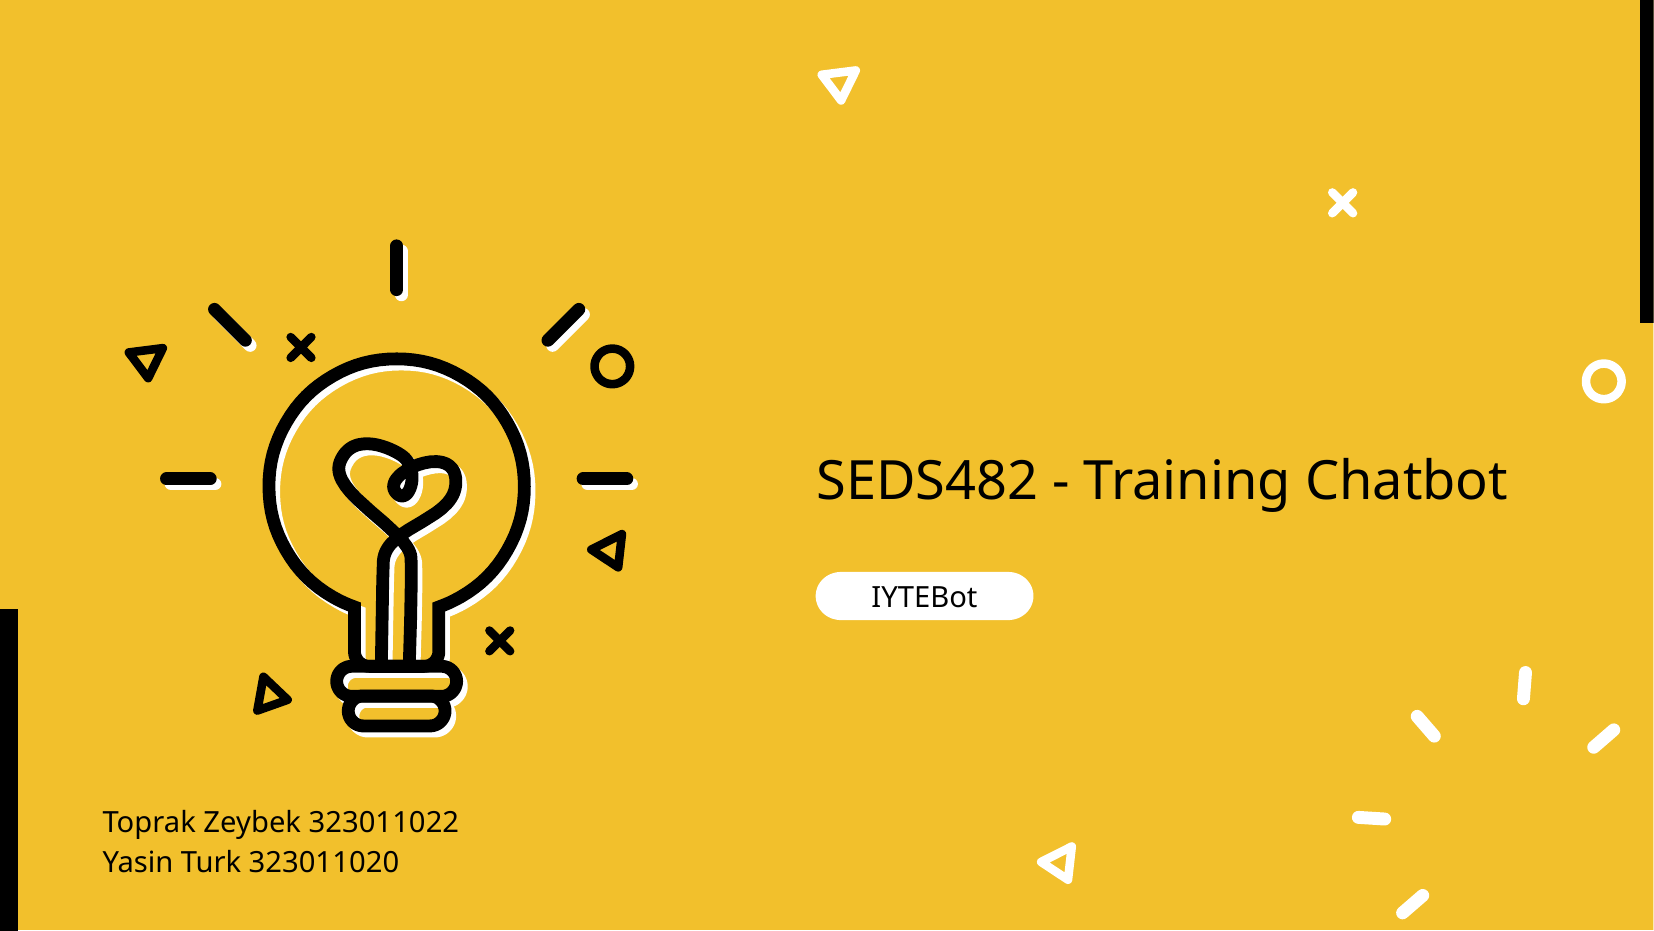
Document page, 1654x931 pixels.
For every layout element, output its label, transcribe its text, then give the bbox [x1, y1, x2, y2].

title SEDS482 - Training Chatbot [816, 404, 1576, 553]
text_box Toprak Zeybek 323011022 Yasin Turk 323011020 [102, 800, 763, 881]
text_box IYTEBot [815, 571, 1034, 621]
